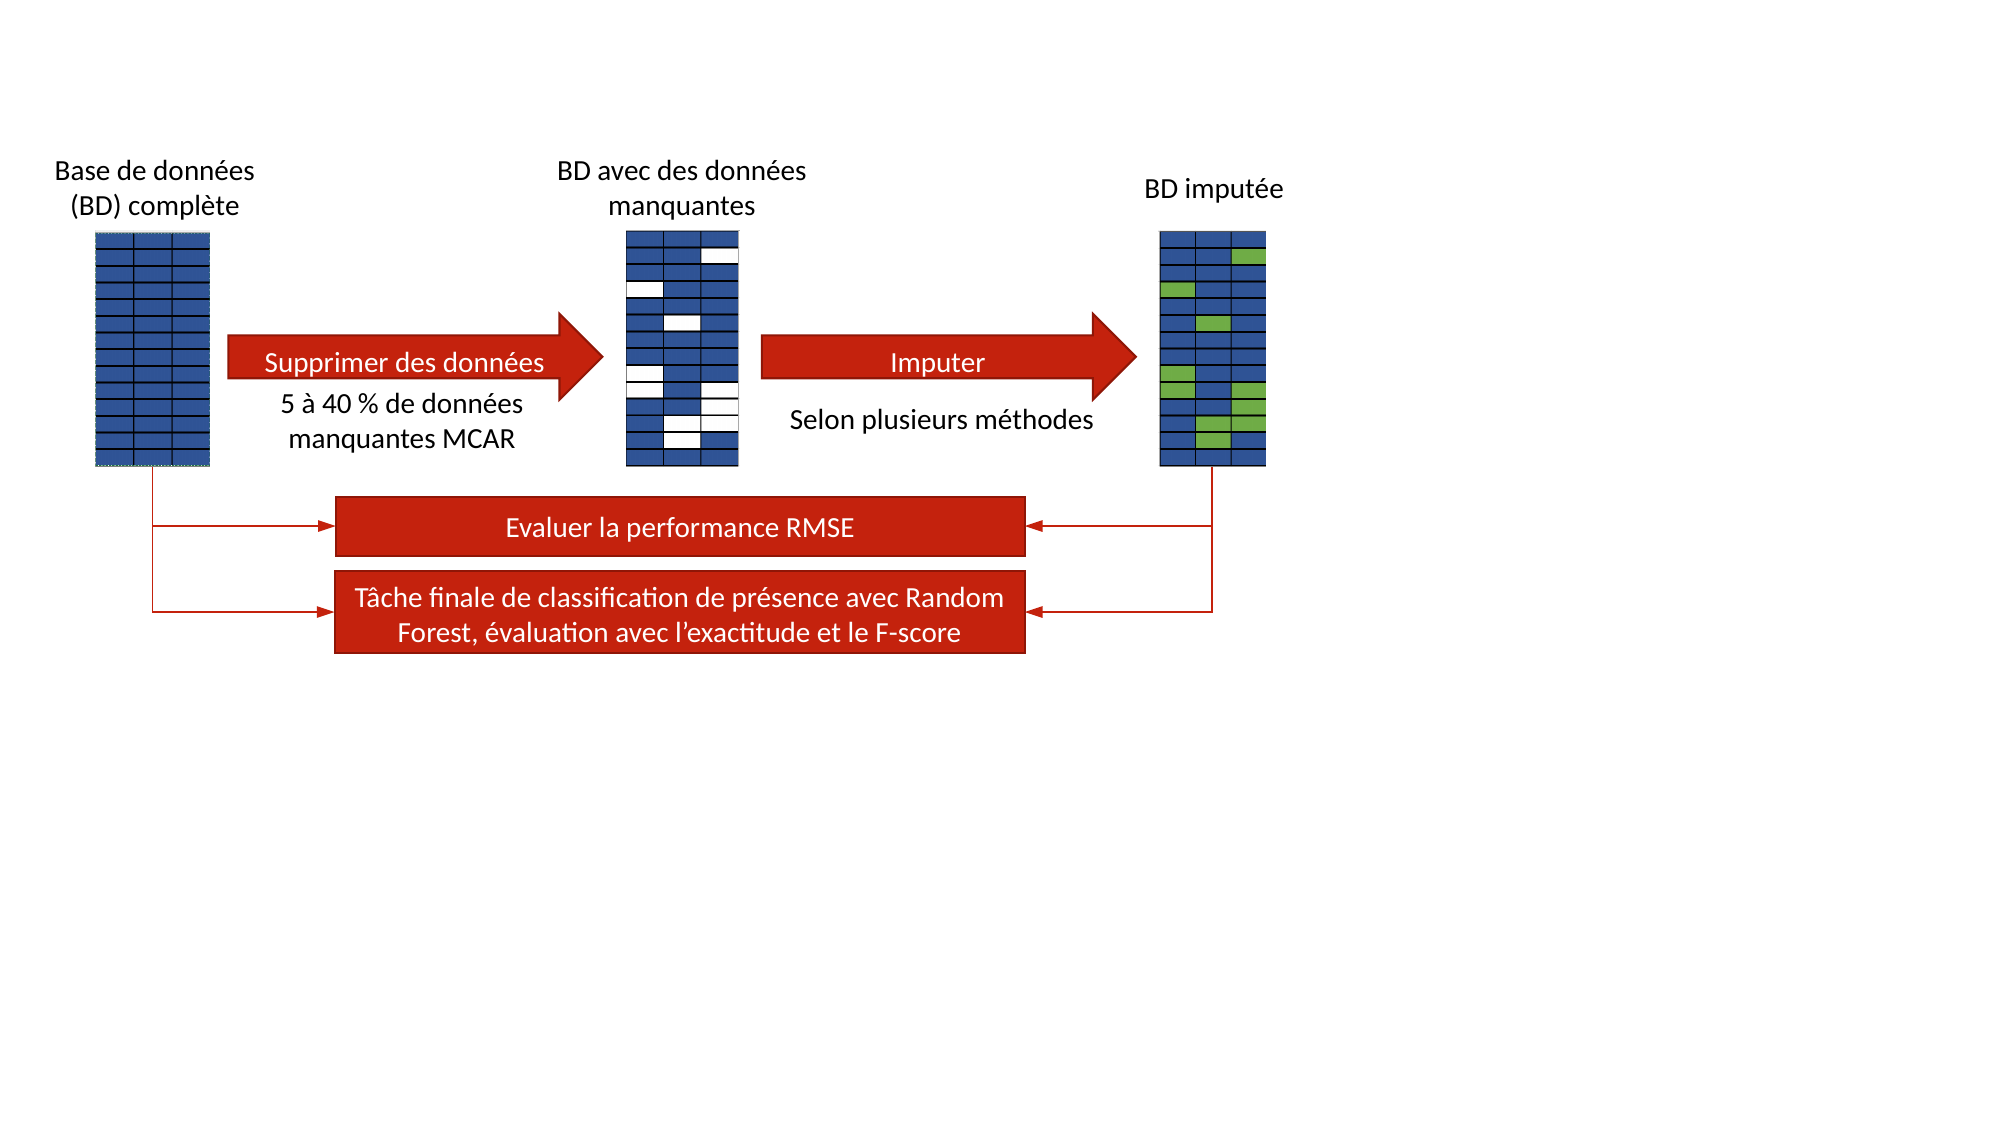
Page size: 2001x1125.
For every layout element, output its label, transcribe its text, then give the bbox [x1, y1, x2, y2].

text_box BD imputée [1112, 161, 1316, 212]
text_box Selon plusieurs méthodes [765, 392, 1119, 444]
text_box BD avec des données manquantes [514, 143, 850, 230]
text_box 5 à 40 % de données manquantes MCAR [225, 377, 579, 463]
picture [626, 230, 740, 467]
text_box Base de données (BD) complète [30, 143, 280, 230]
text_box Tâche finale de classification de présence avec Random Forest, évaluation avec l’exactitude et le F-score [335, 571, 1025, 653]
picture [1158, 230, 1266, 467]
text_box Evaluer la performance RMSE [336, 497, 1025, 556]
picture [95, 230, 210, 467]
text_box Imputer [761, 313, 1136, 392]
text_box Supprimer des données [228, 313, 603, 381]
